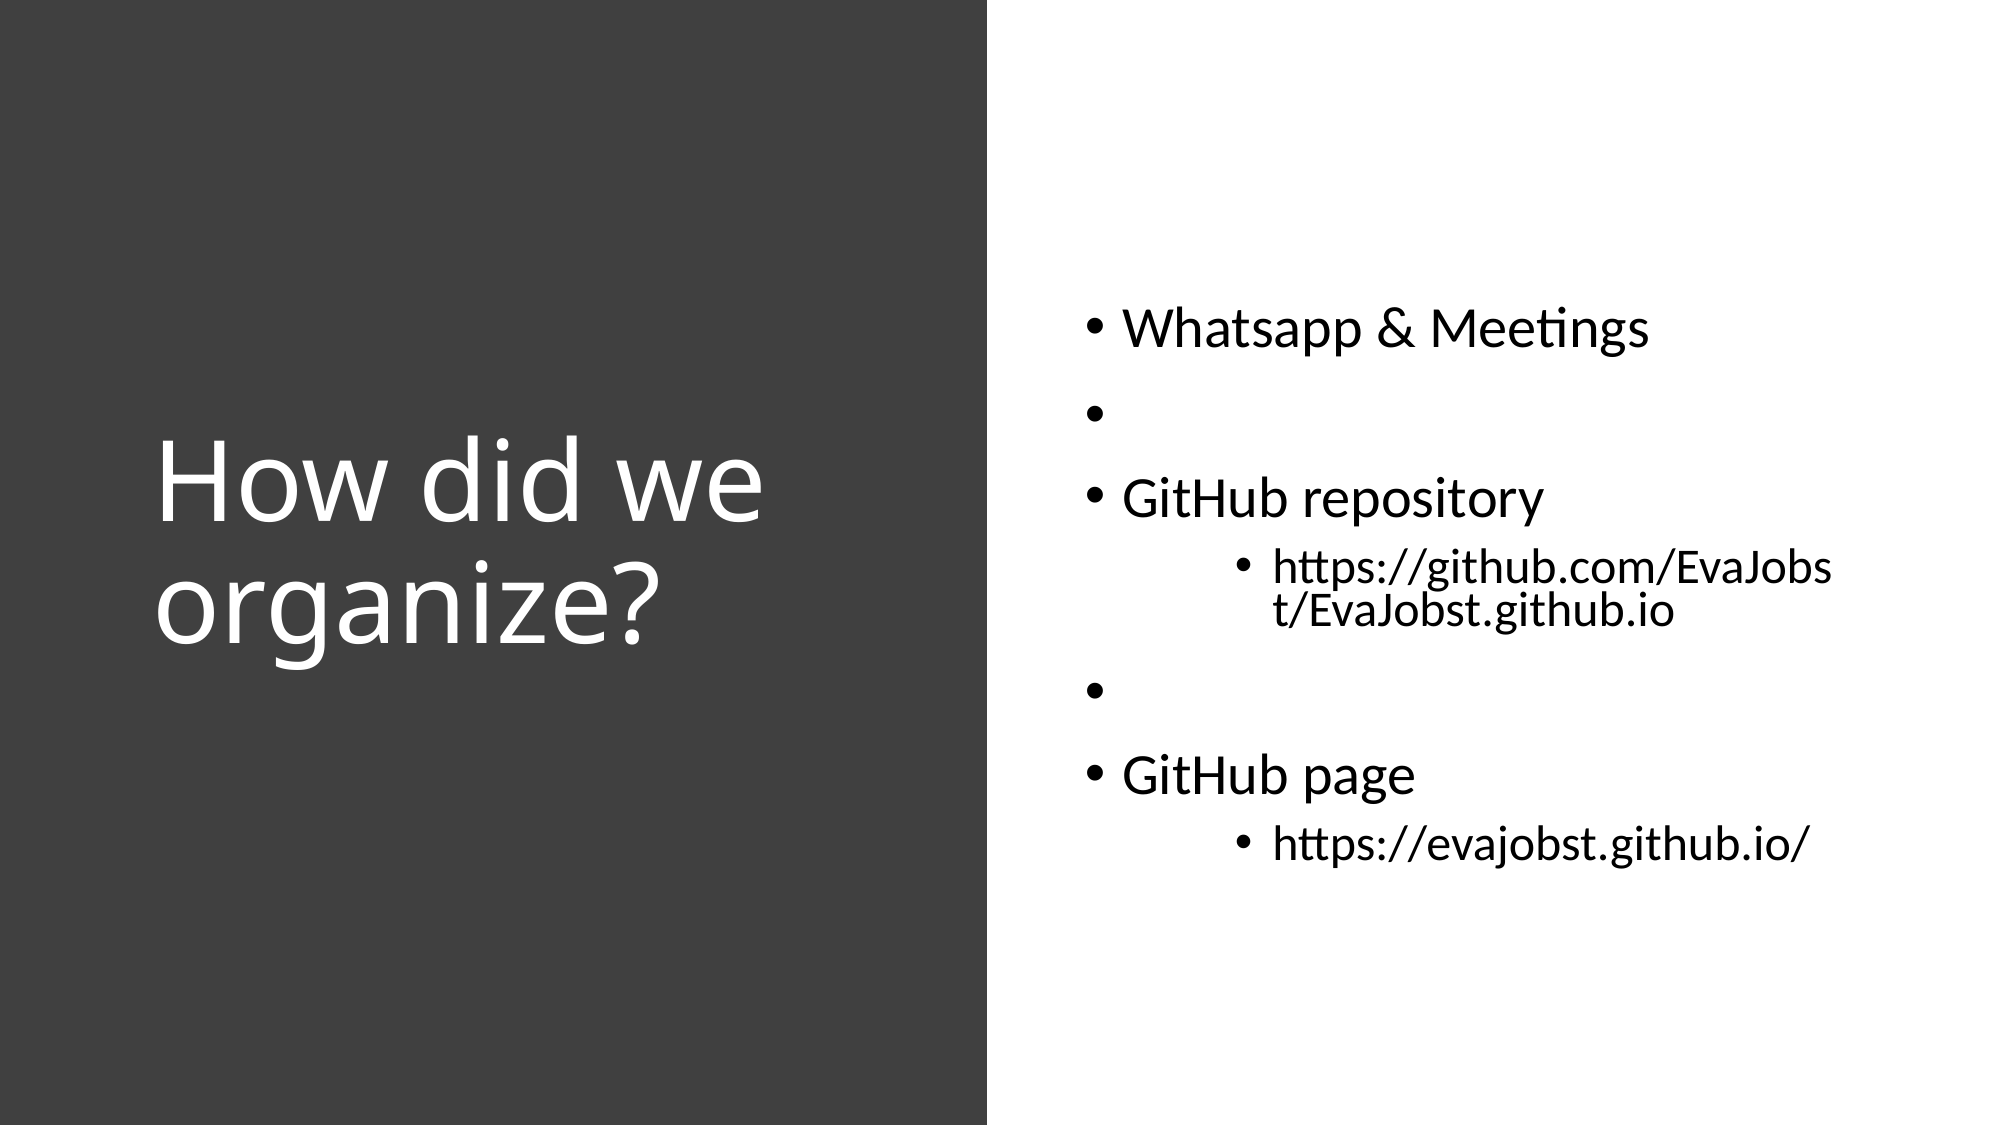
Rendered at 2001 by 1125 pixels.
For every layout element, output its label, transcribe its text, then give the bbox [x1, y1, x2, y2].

list Whatsapp & Meetings GitHub repository https://github.com/EvaJobst/EvaJobst.github.io GitHub page https://evajobst.github.io/ [1069, 118, 1863, 1007]
title How did we organize? [137, 101, 925, 991]
text_box [0, 0, 987, 1125]
